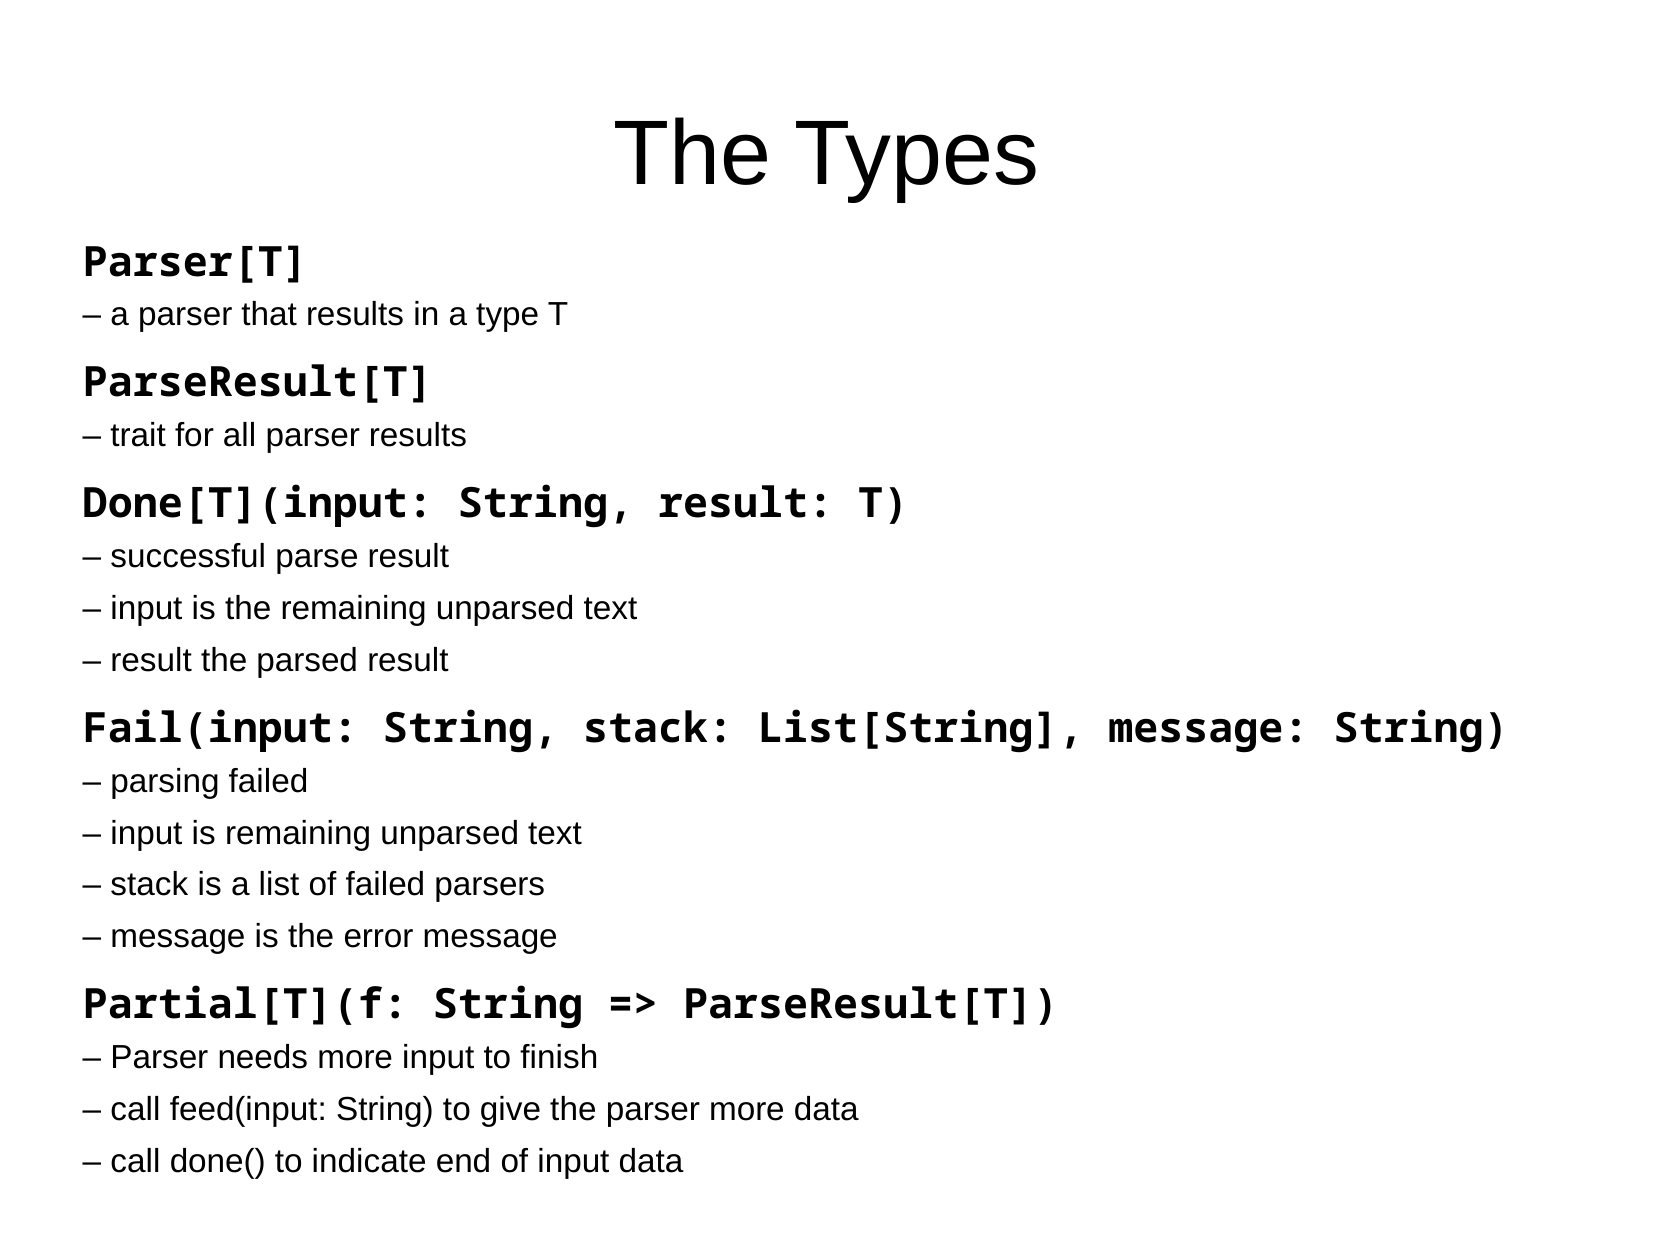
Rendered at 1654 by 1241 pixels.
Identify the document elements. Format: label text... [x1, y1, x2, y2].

list Parser[T] – a parser that results in a type T ParseResult[T] – trait for all parser results Done[T](input: String, result: T) – successful parse result – input is the remaining unparsed text – result the parsed result Fail(input: String, stack: List[String], message: String) – parsing failed – input is remaining unparsed text – stack is a list of failed parsers – message is the error message Partial[T](f: String => ParseResult[T]) – Parser needs more input to finish – call feed(input: String) to give the parser more data – call done() to indicate end of input data [82, 231, 1538, 1192]
title The Types [82, 49, 1571, 257]
